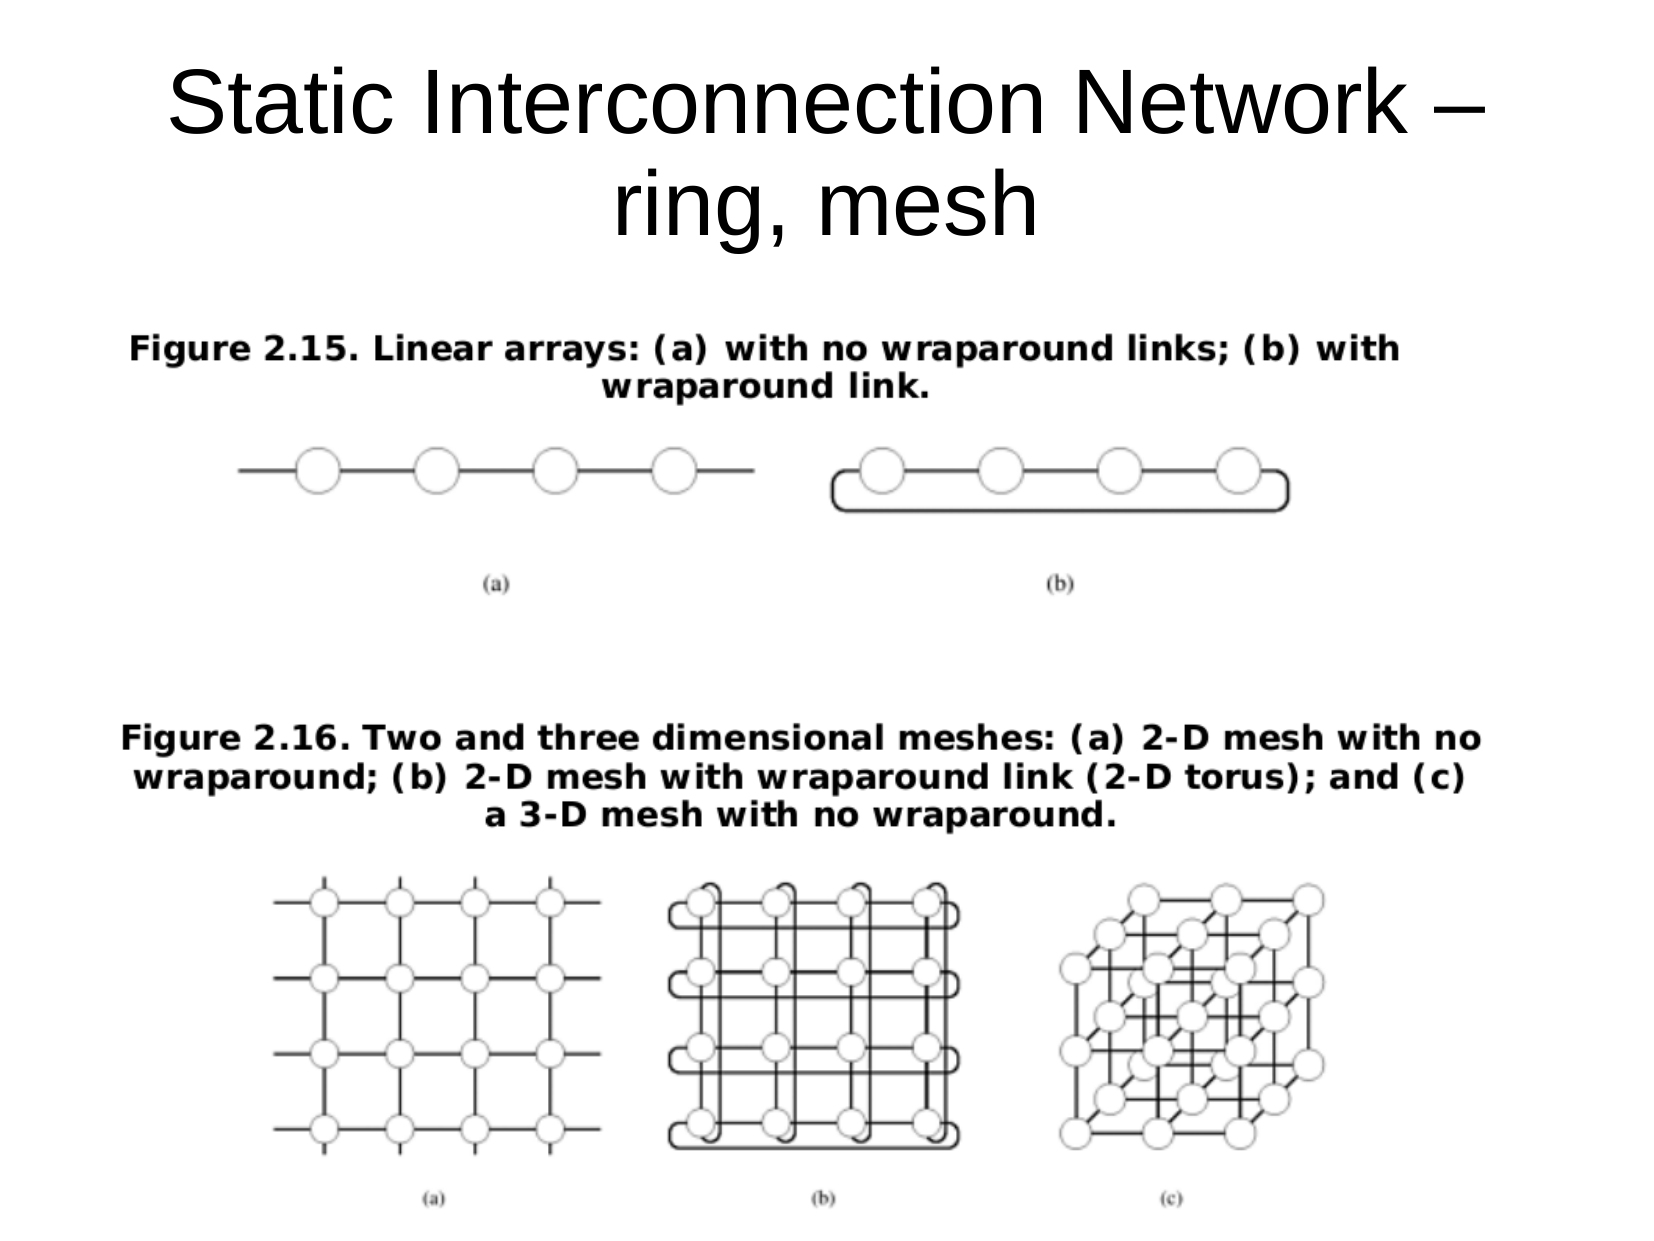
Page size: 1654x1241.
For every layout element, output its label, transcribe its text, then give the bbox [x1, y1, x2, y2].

picture [117, 714, 1493, 1213]
picture [116, 323, 1411, 601]
title Static Interconnection Network – ring, mesh [82, 49, 1571, 257]
